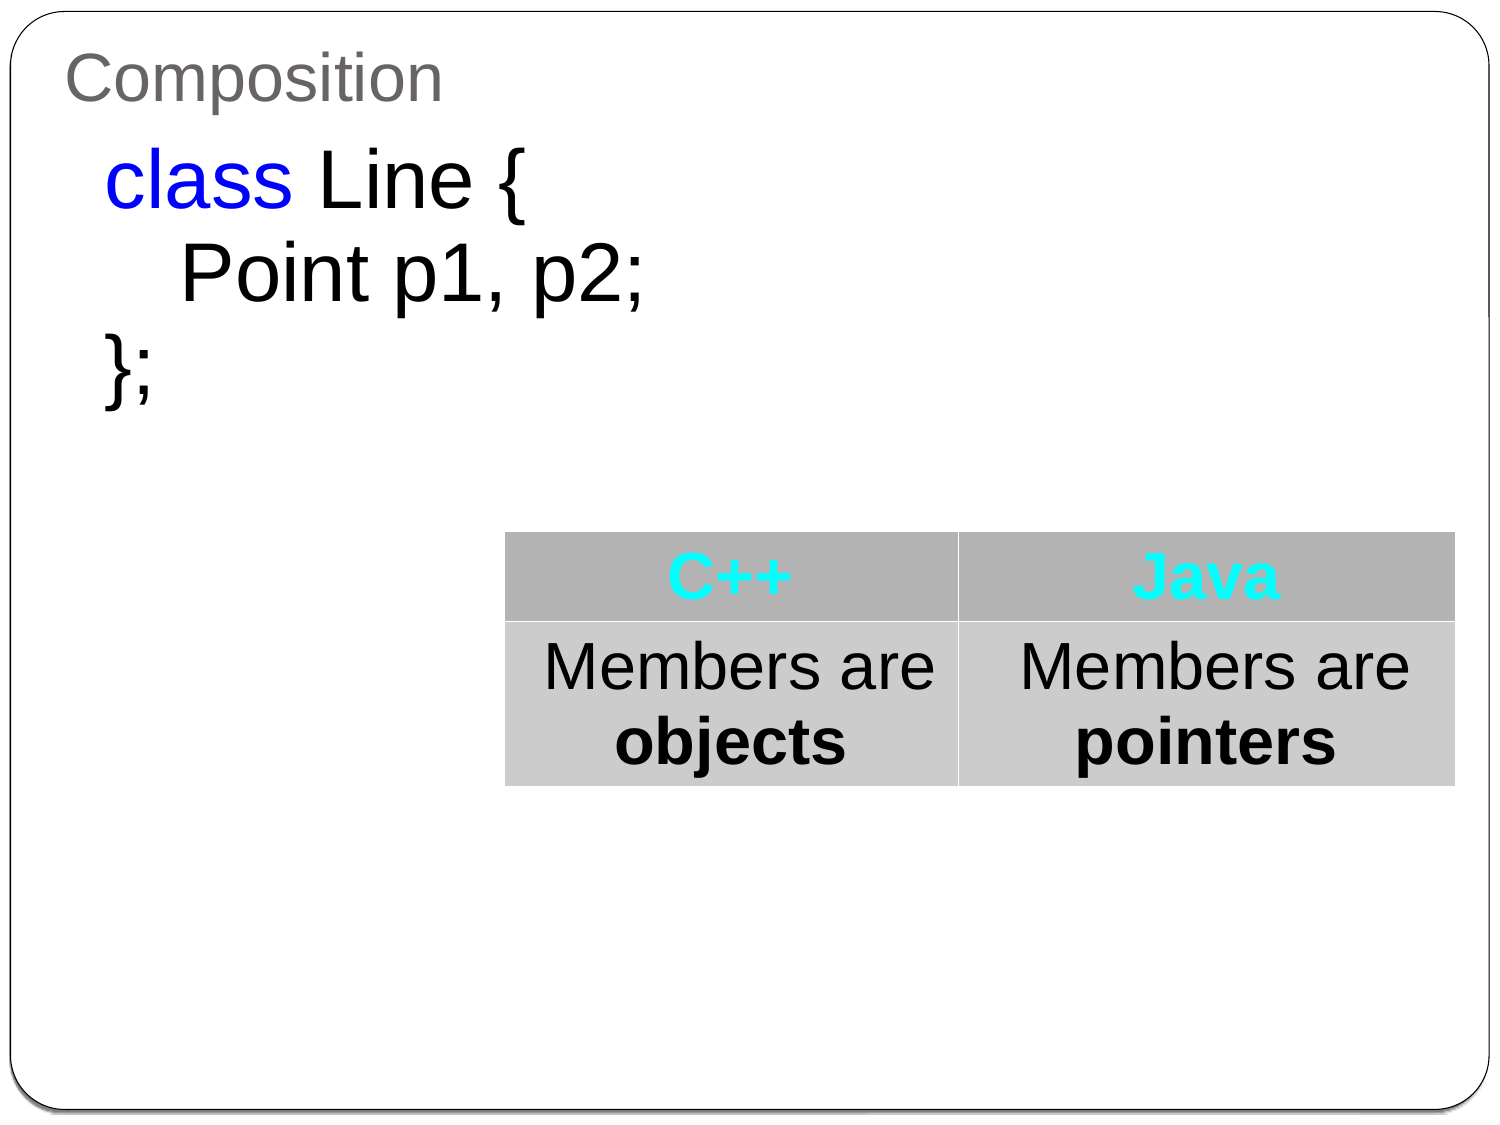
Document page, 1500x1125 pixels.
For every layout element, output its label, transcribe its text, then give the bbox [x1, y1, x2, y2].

table_cell Members are objects [505, 622, 958, 786]
title Composition [50, 24, 1450, 130]
table_cell Members are pointers [959, 622, 1455, 786]
text_box class Line { Point p1, p2; }; [90, 126, 1081, 514]
table_header C++ [505, 532, 958, 621]
table_header Java [959, 532, 1455, 621]
